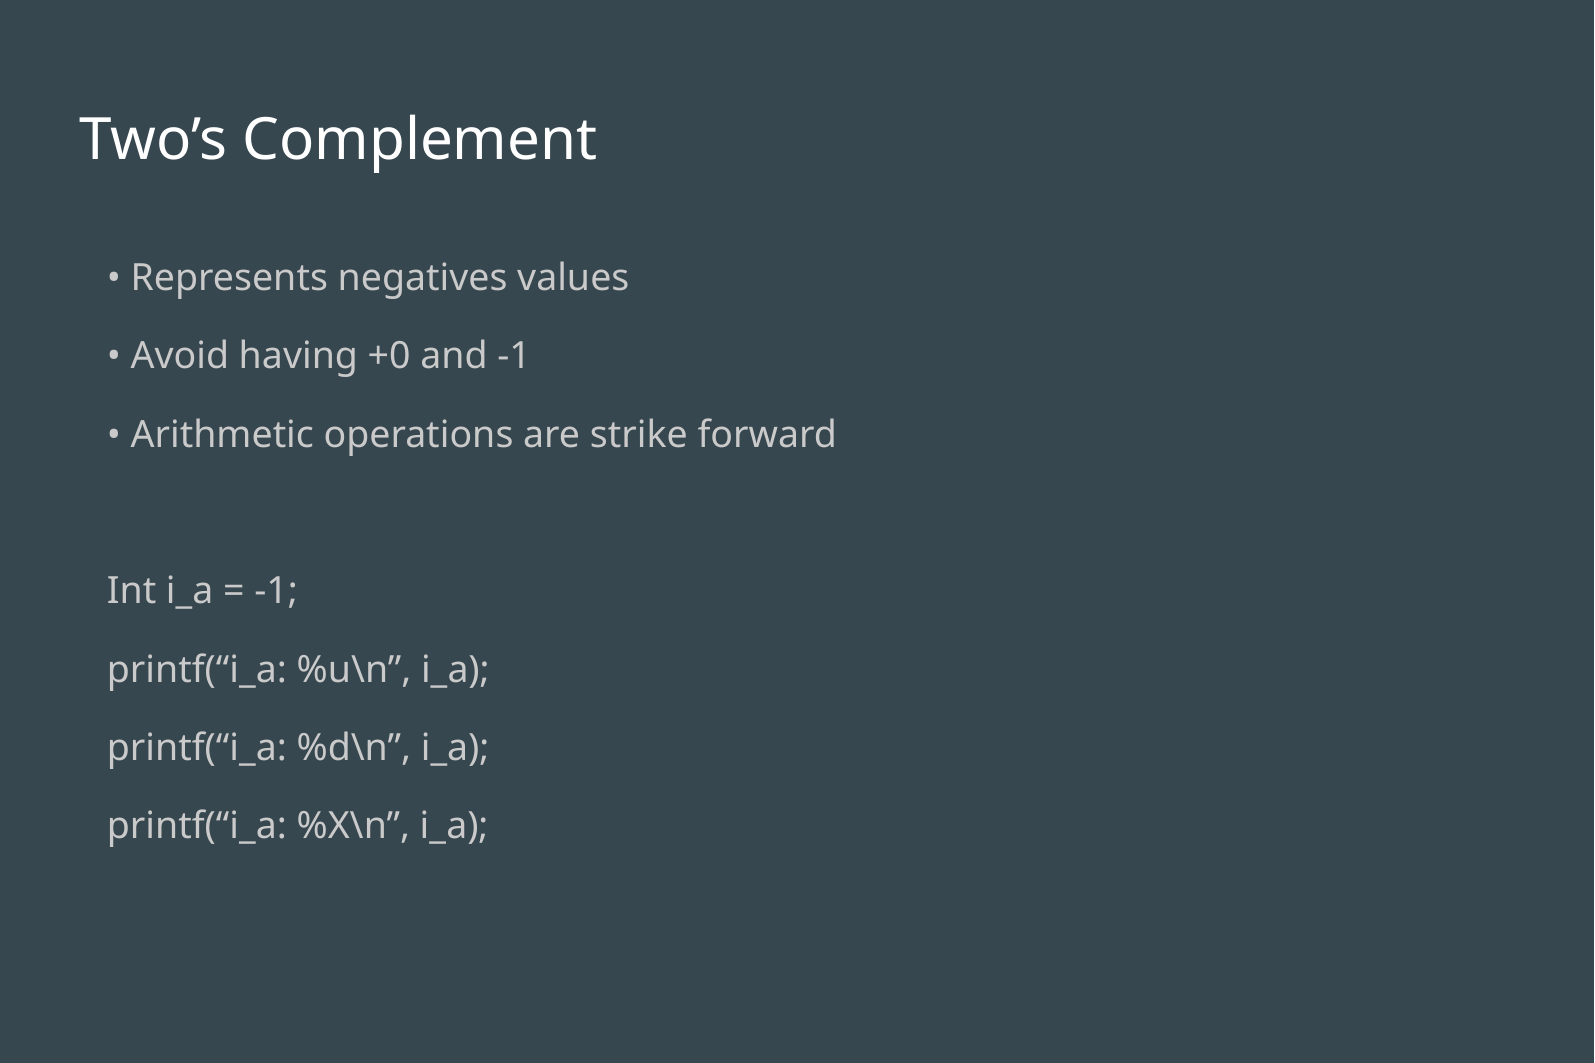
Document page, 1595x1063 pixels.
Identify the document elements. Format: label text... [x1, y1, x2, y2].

list • Represents negatives values • Avoid having +0 and -1 • Arithmetic operations are strike forward Int i_a = -1; printf(“i_a: %u\n”, i_a); printf(“i_a: %d\n”, i_a); printf(“i_a: %X\n”, i_a); [54, 238, 1541, 945]
title Two’s Complement [79, 48, 1449, 227]
